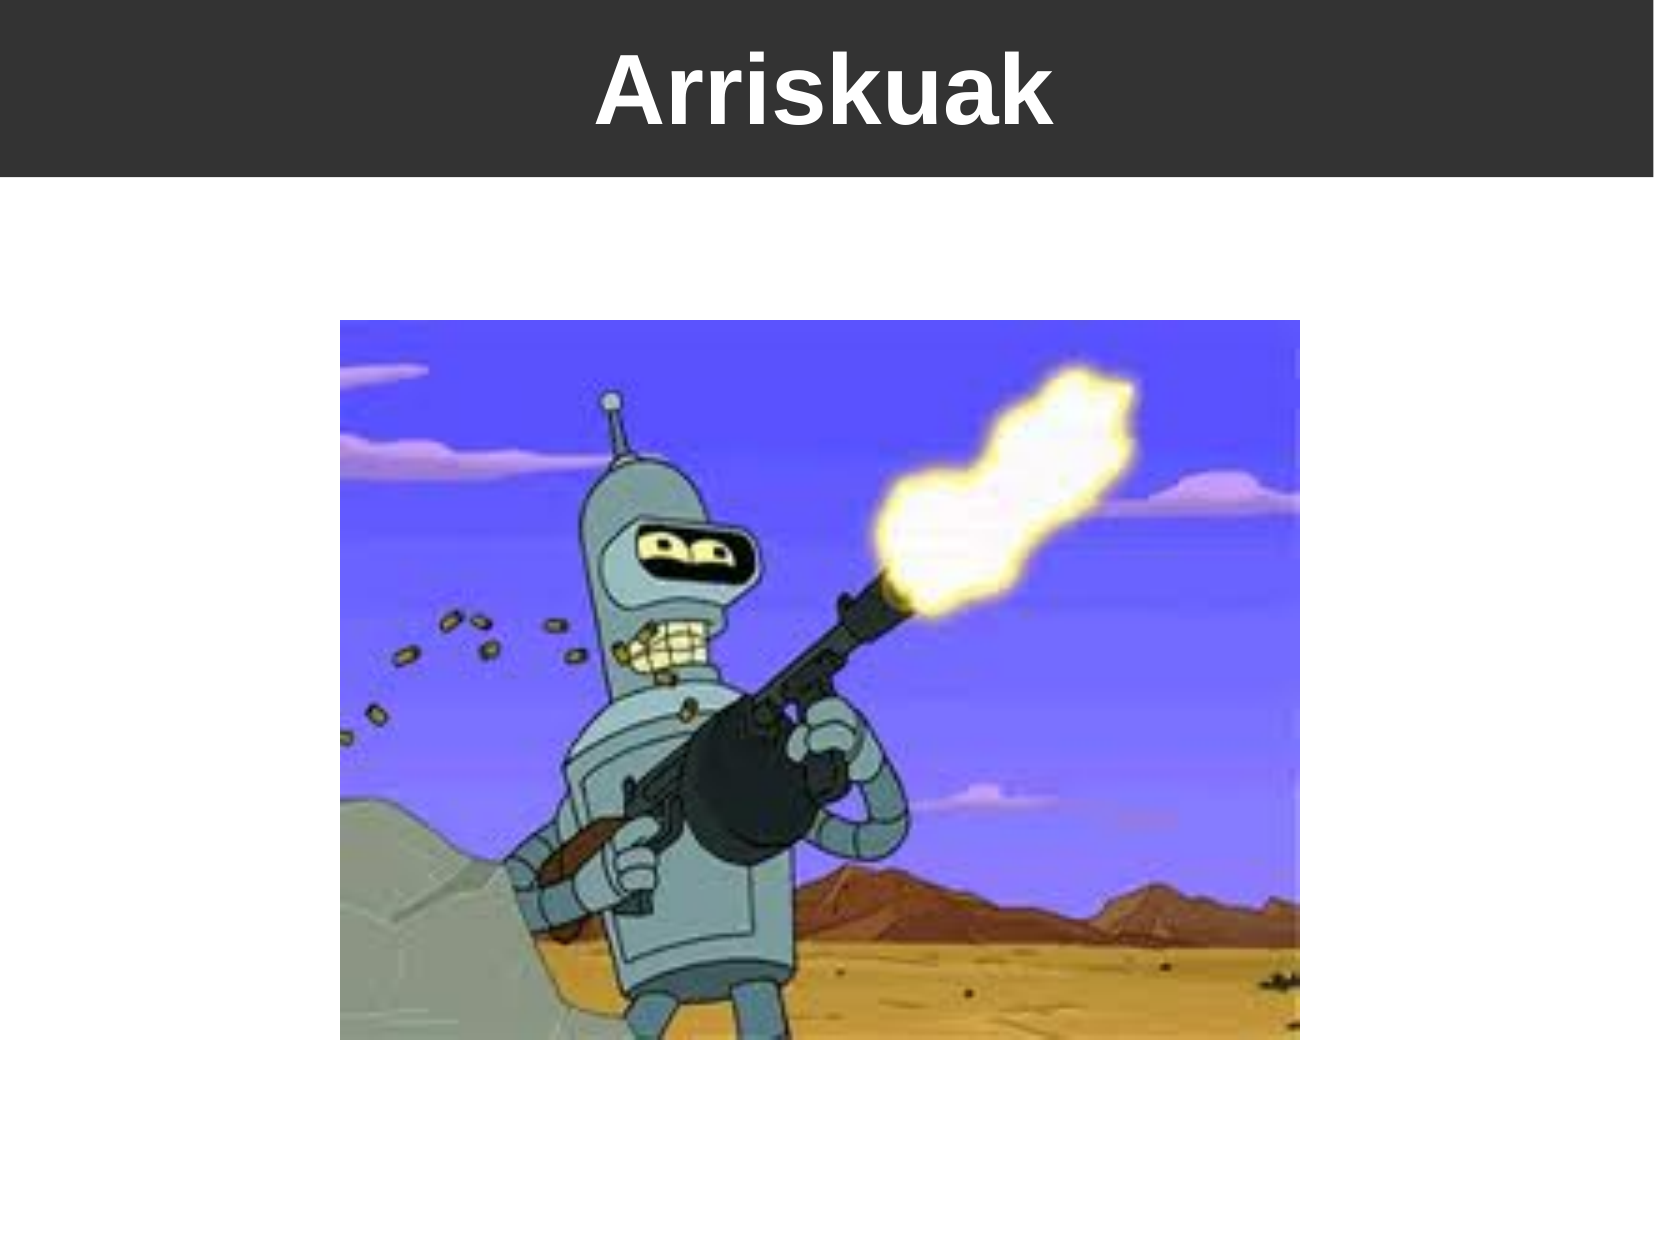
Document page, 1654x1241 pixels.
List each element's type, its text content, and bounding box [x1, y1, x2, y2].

text_box [0, 0, 1654, 178]
picture [340, 320, 1300, 1040]
text_box Arriskuak [578, 26, 1070, 154]
